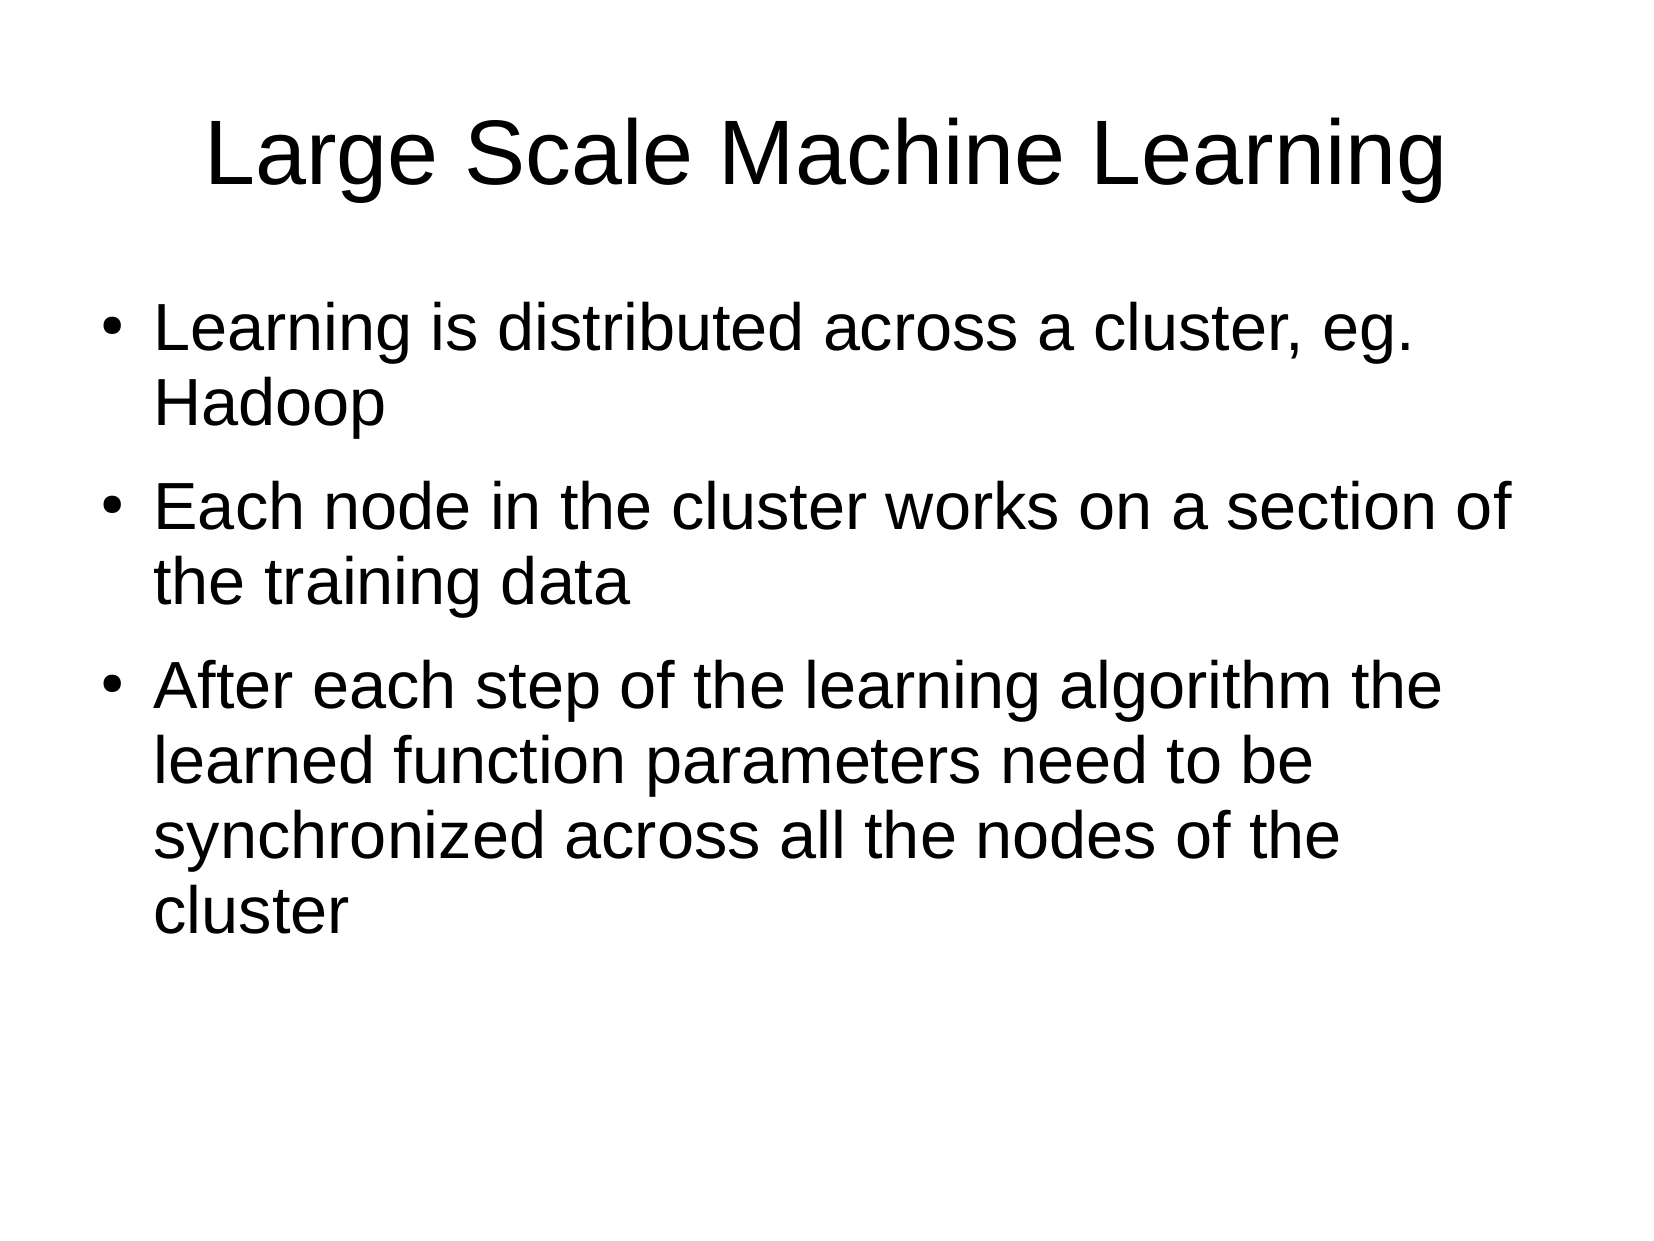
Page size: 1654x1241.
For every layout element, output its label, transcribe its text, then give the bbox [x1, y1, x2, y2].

title Large Scale Machine Learning [82, 49, 1571, 257]
list Learning is distributed across a cluster, eg. Hadoop Each node in the cluster works on a section of the training data After each step of the learning algorithm the learned function parameters need to be synchronized across all the nodes of the cluster [82, 290, 1538, 1010]
